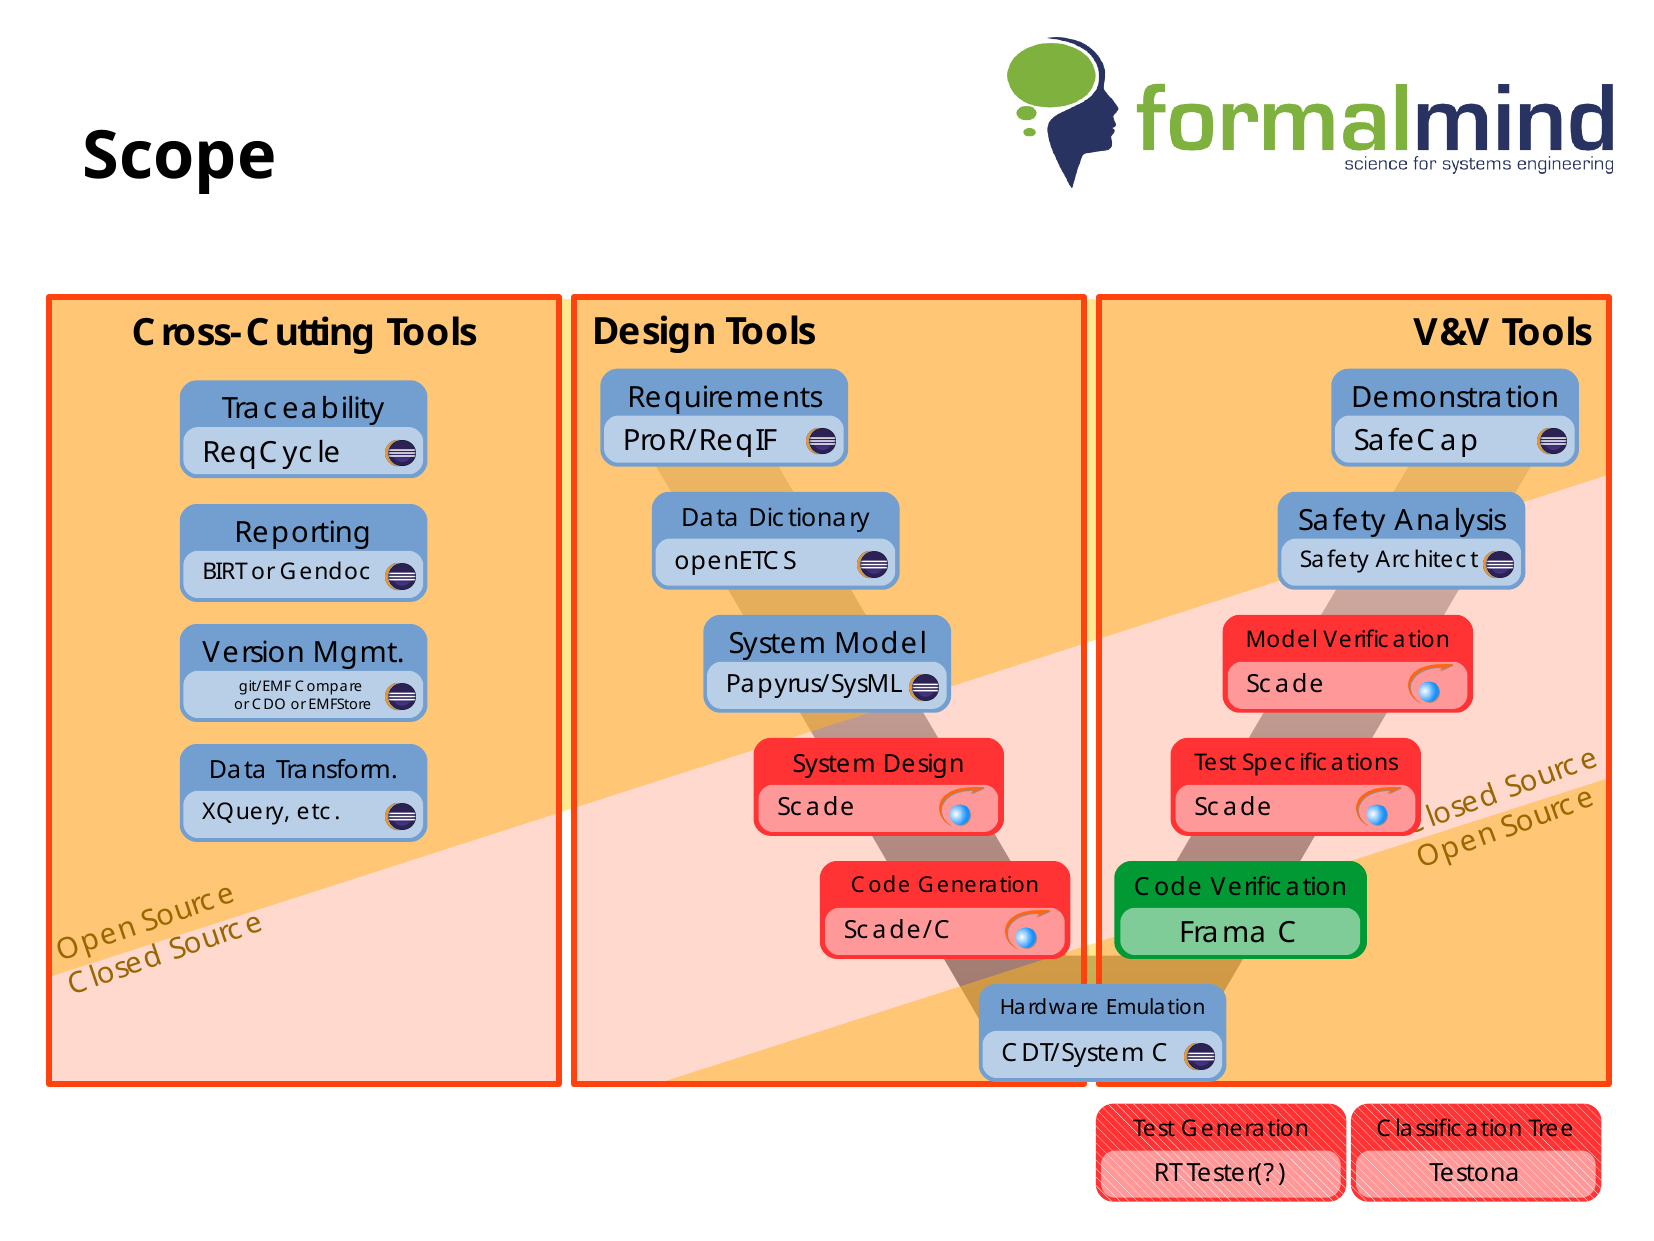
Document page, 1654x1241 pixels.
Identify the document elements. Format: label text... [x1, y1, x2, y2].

picture [1007, 37, 1613, 188]
picture [34, 293, 1633, 1202]
title Scope [82, 49, 976, 257]
